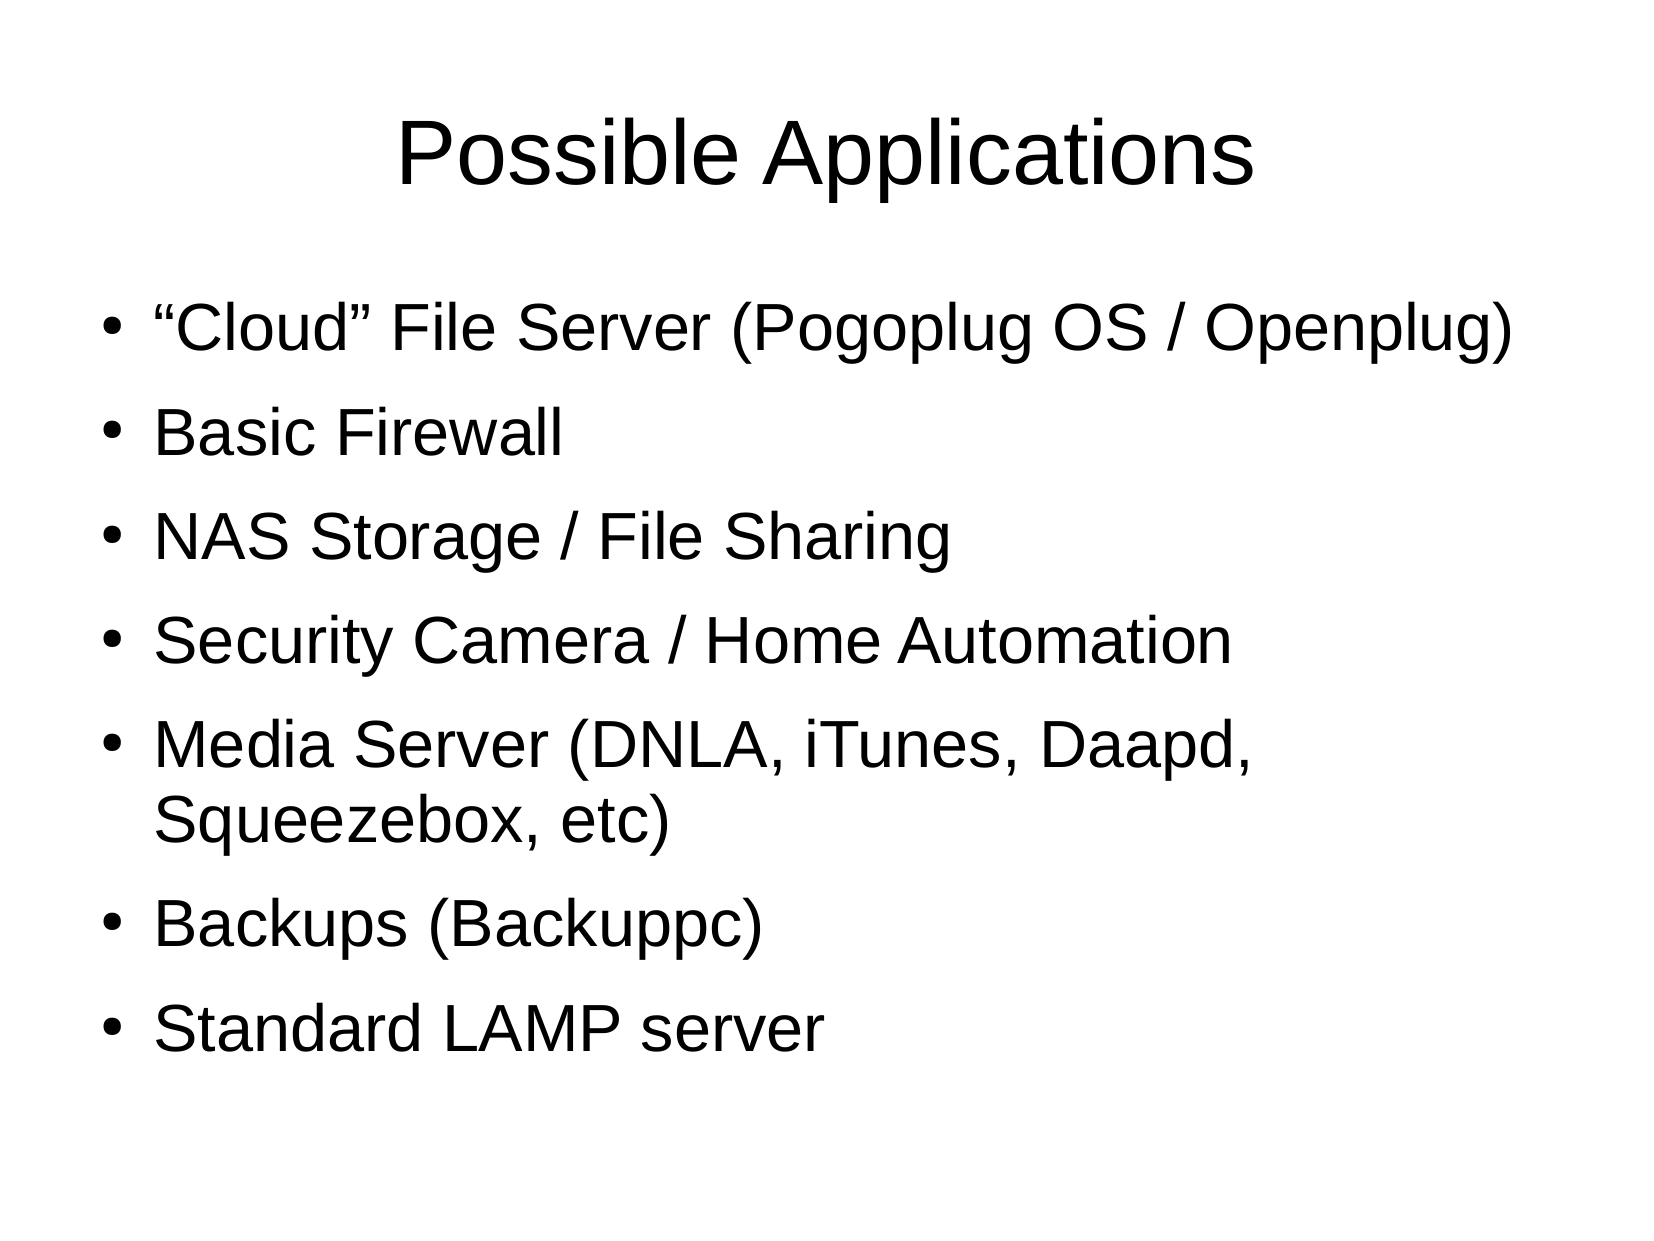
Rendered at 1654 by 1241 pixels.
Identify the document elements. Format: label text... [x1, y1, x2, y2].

list “Cloud” File Server (Pogoplug OS / Openplug) Basic Firewall NAS Storage / File Sharing Security Camera / Home Automation Media Server (DNLA, iTunes, Daapd, Squeezebox, etc) Backups (Backuppc) Standard LAMP server [82, 290, 1571, 1109]
title Possible Applications [82, 56, 1571, 250]
